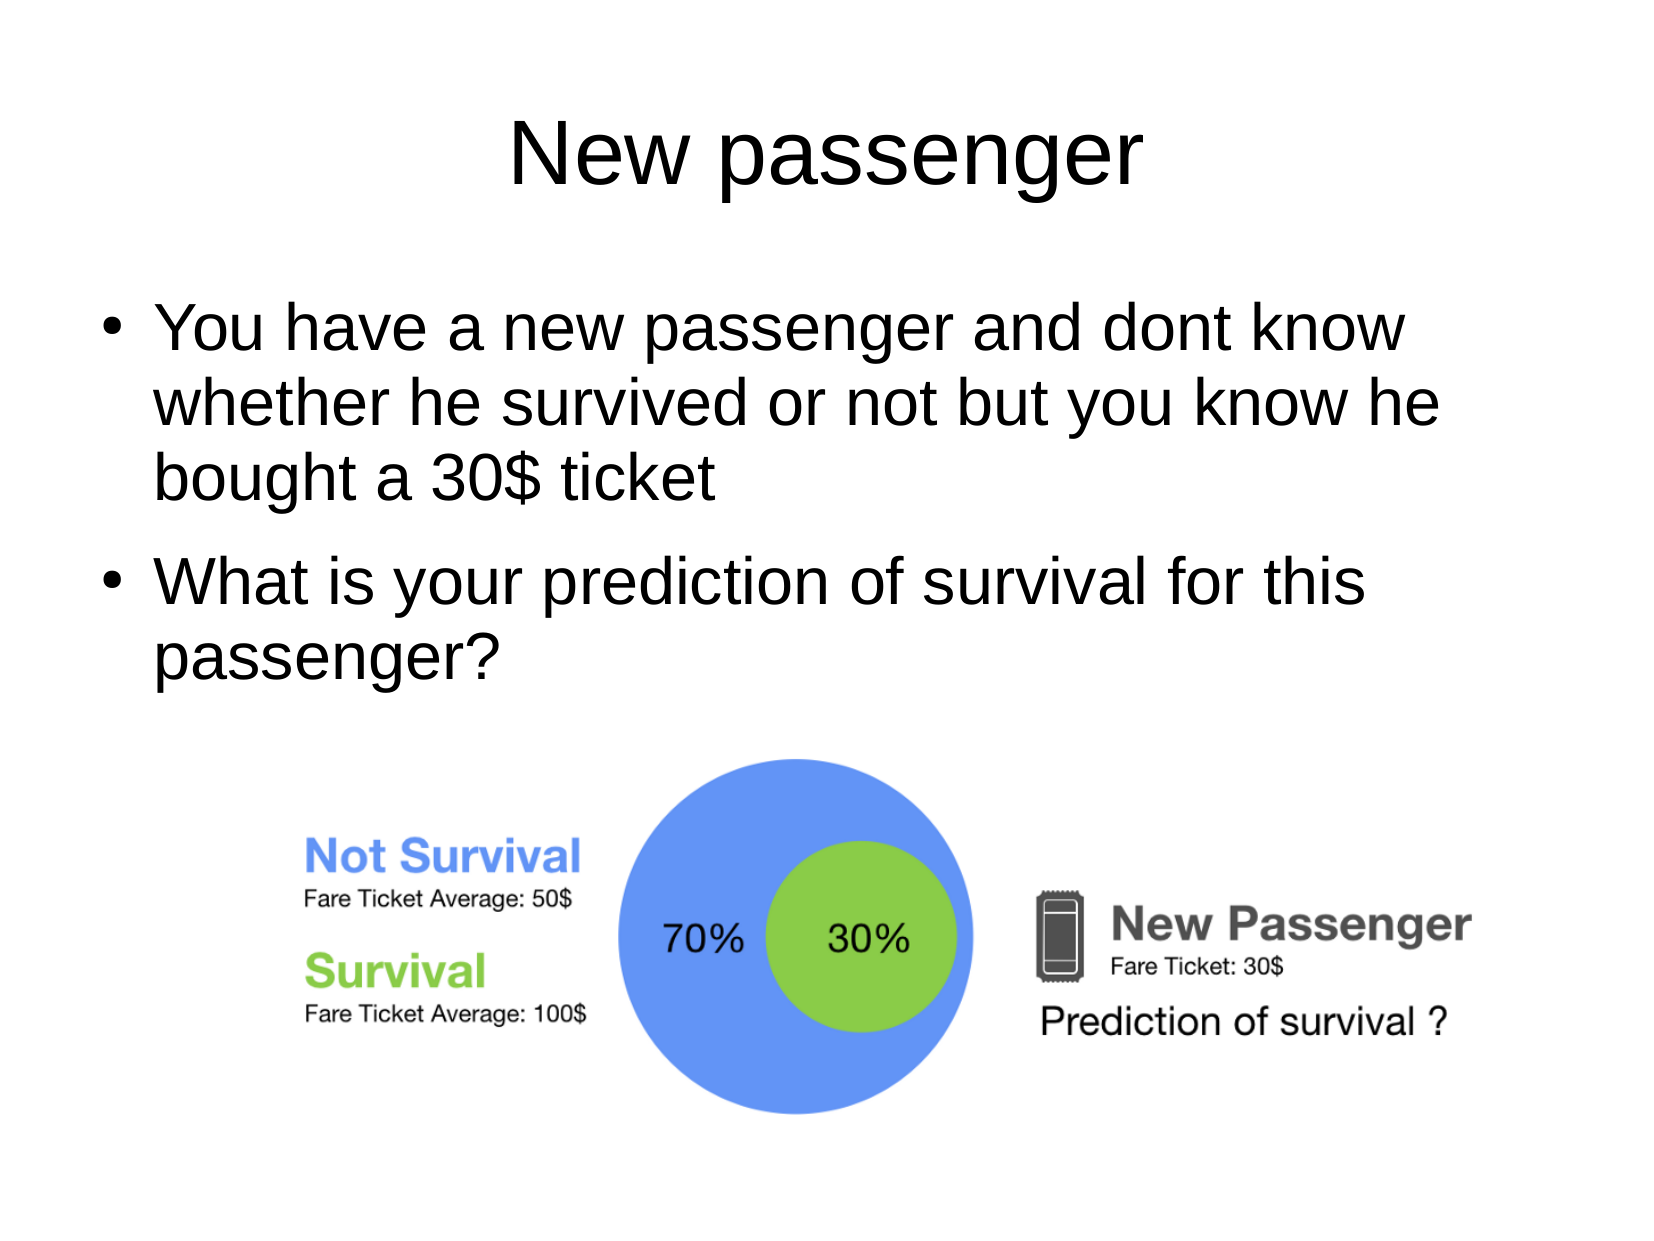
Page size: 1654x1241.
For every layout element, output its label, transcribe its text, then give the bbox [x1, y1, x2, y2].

picture [255, 734, 1513, 1141]
list You have a new passenger and dont know whether he survived or not but you know he bought a 30$ ticket What is your prediction of survival for this passenger? [82, 290, 1571, 1010]
title New passenger [82, 49, 1571, 257]
